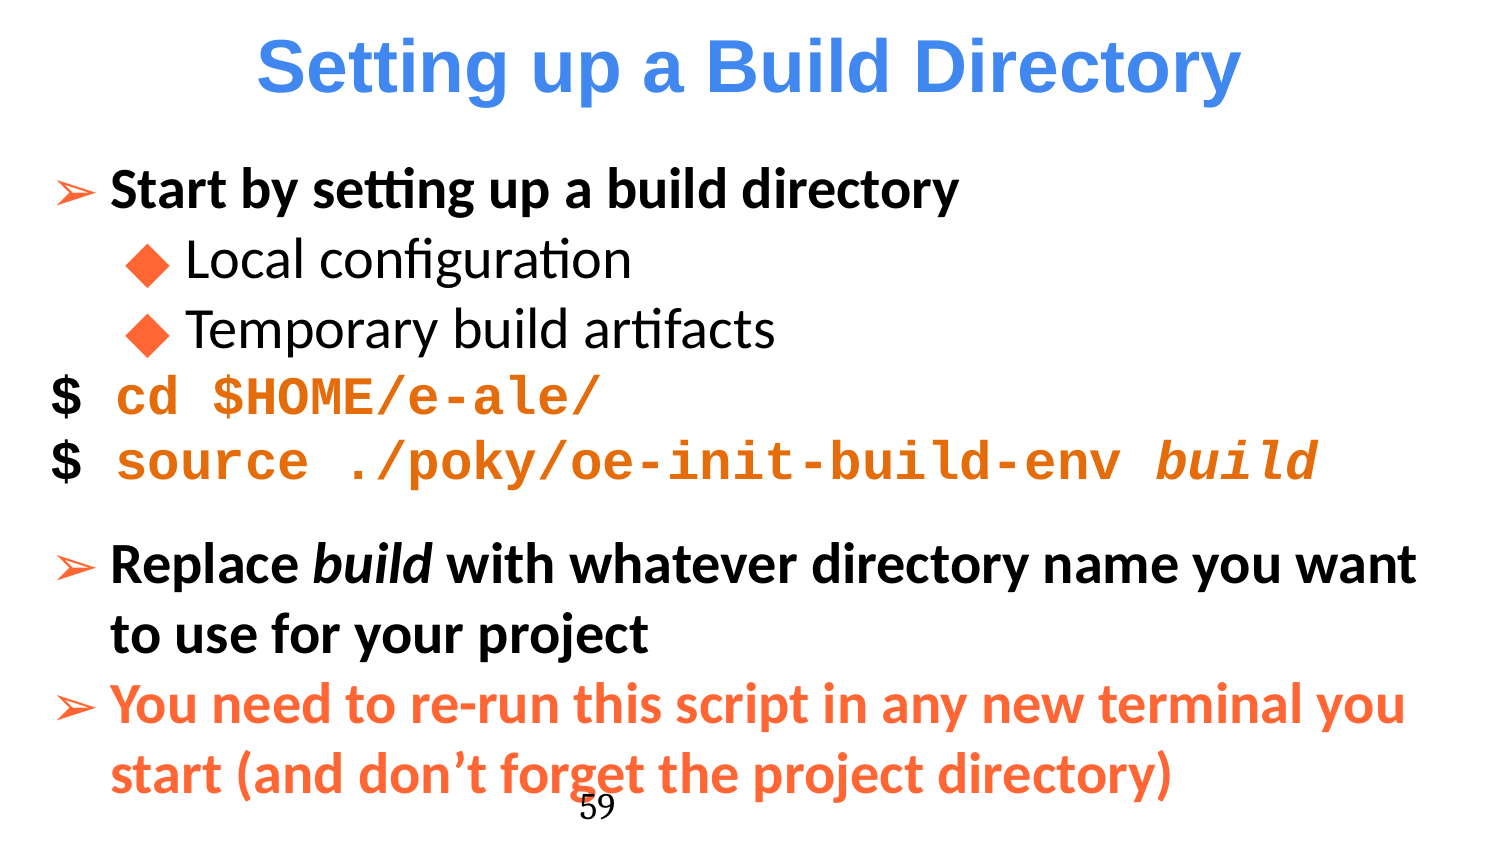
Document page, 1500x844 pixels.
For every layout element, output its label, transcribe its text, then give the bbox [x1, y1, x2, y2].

text_box Setting up a Build Directory [75, 10, 1425, 115]
text_box <number> [475, 782, 631, 827]
text_box Start by setting up a build directory Local configuration Temporary build artifacts $ cd $HOME/e-ale/ $ source ./poky/oe-init-build-env build Replace build with whatever directory name you want to use for your project You need to re-run this script in any new terminal you start (and don’t forget the project directory) [35, 142, 1467, 754]
